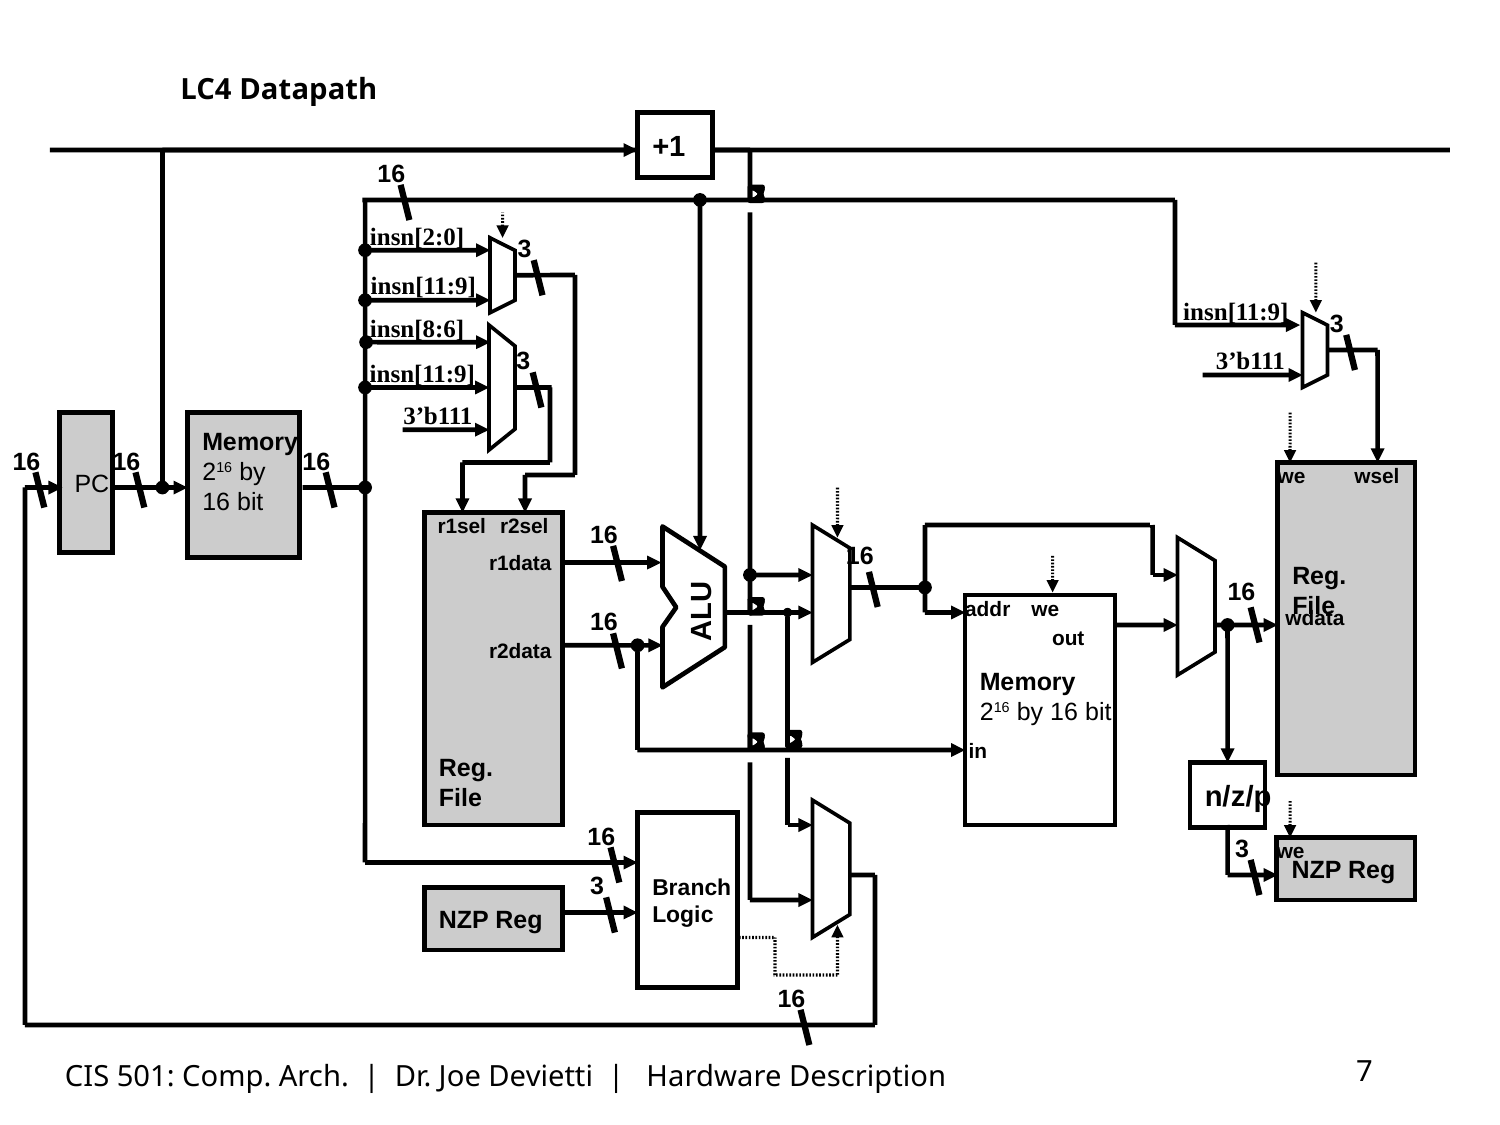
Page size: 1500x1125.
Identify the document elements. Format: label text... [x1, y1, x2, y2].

text_box Memory 216 by 16 bit [187, 412, 300, 558]
text_box r2sel [500, 512, 549, 538]
text_box insn[11:9] [355, 262, 491, 308]
text_box Reg. File [1277, 462, 1415, 775]
text_box addr [965, 595, 1011, 621]
text_box 16 [572, 812, 631, 858]
text_box 3 [1315, 299, 1359, 345]
text_box we [1277, 462, 1306, 488]
text_box 16 [575, 510, 633, 556]
text_box insn[8:6] [355, 304, 480, 350]
text_box <number> [1074, 1049, 1388, 1100]
text_box ALU [674, 566, 725, 657]
text_box 16 [0, 437, 56, 483]
text_box Branch Logic [637, 812, 738, 988]
text_box 3 [1220, 825, 1265, 870]
text_box CIS 501: Comp. Arch. | Dr. Joe Devietti | Hardware Description [49, 1049, 988, 1100]
text_box 16 [575, 598, 633, 644]
text_box 16 [97, 437, 156, 483]
text_box r1data [489, 549, 552, 575]
text_box 3’b111 [388, 395, 488, 438]
text_box r1sel [437, 512, 487, 538]
text_box we [1031, 595, 1060, 621]
text_box we [1276, 837, 1305, 863]
text_box r2data [489, 637, 552, 663]
text_box NZP Reg [424, 887, 563, 950]
text_box 3 [502, 225, 547, 271]
text_box NZP Reg [1276, 837, 1416, 900]
text_box 16 [362, 153, 421, 195]
text_box Reg. File [424, 512, 563, 826]
text_box insn[11:9] [354, 350, 490, 395]
text_box 16 [1212, 567, 1271, 613]
text_box 16 [762, 975, 821, 1020]
text_box insn[2:0] [355, 212, 480, 258]
text_box +1 [637, 112, 713, 178]
text_box 3 [575, 862, 619, 908]
text_box wsel [1354, 462, 1400, 488]
text_box 16 [831, 532, 889, 577]
text_box 3’b111 [1201, 337, 1300, 383]
text_box Memory 216 by 16 bit [965, 595, 1115, 825]
text_box LC4 Datapath [44, 32, 514, 113]
text_box in [968, 737, 988, 763]
text_box PC [59, 412, 113, 553]
text_box out [1052, 624, 1127, 650]
text_box insn[11:9] [1168, 287, 1304, 333]
text_box n/z/p [1190, 762, 1265, 828]
text_box wdata [1264, 597, 1360, 638]
text_box 3 [501, 337, 546, 383]
text_box 16 [287, 437, 346, 483]
